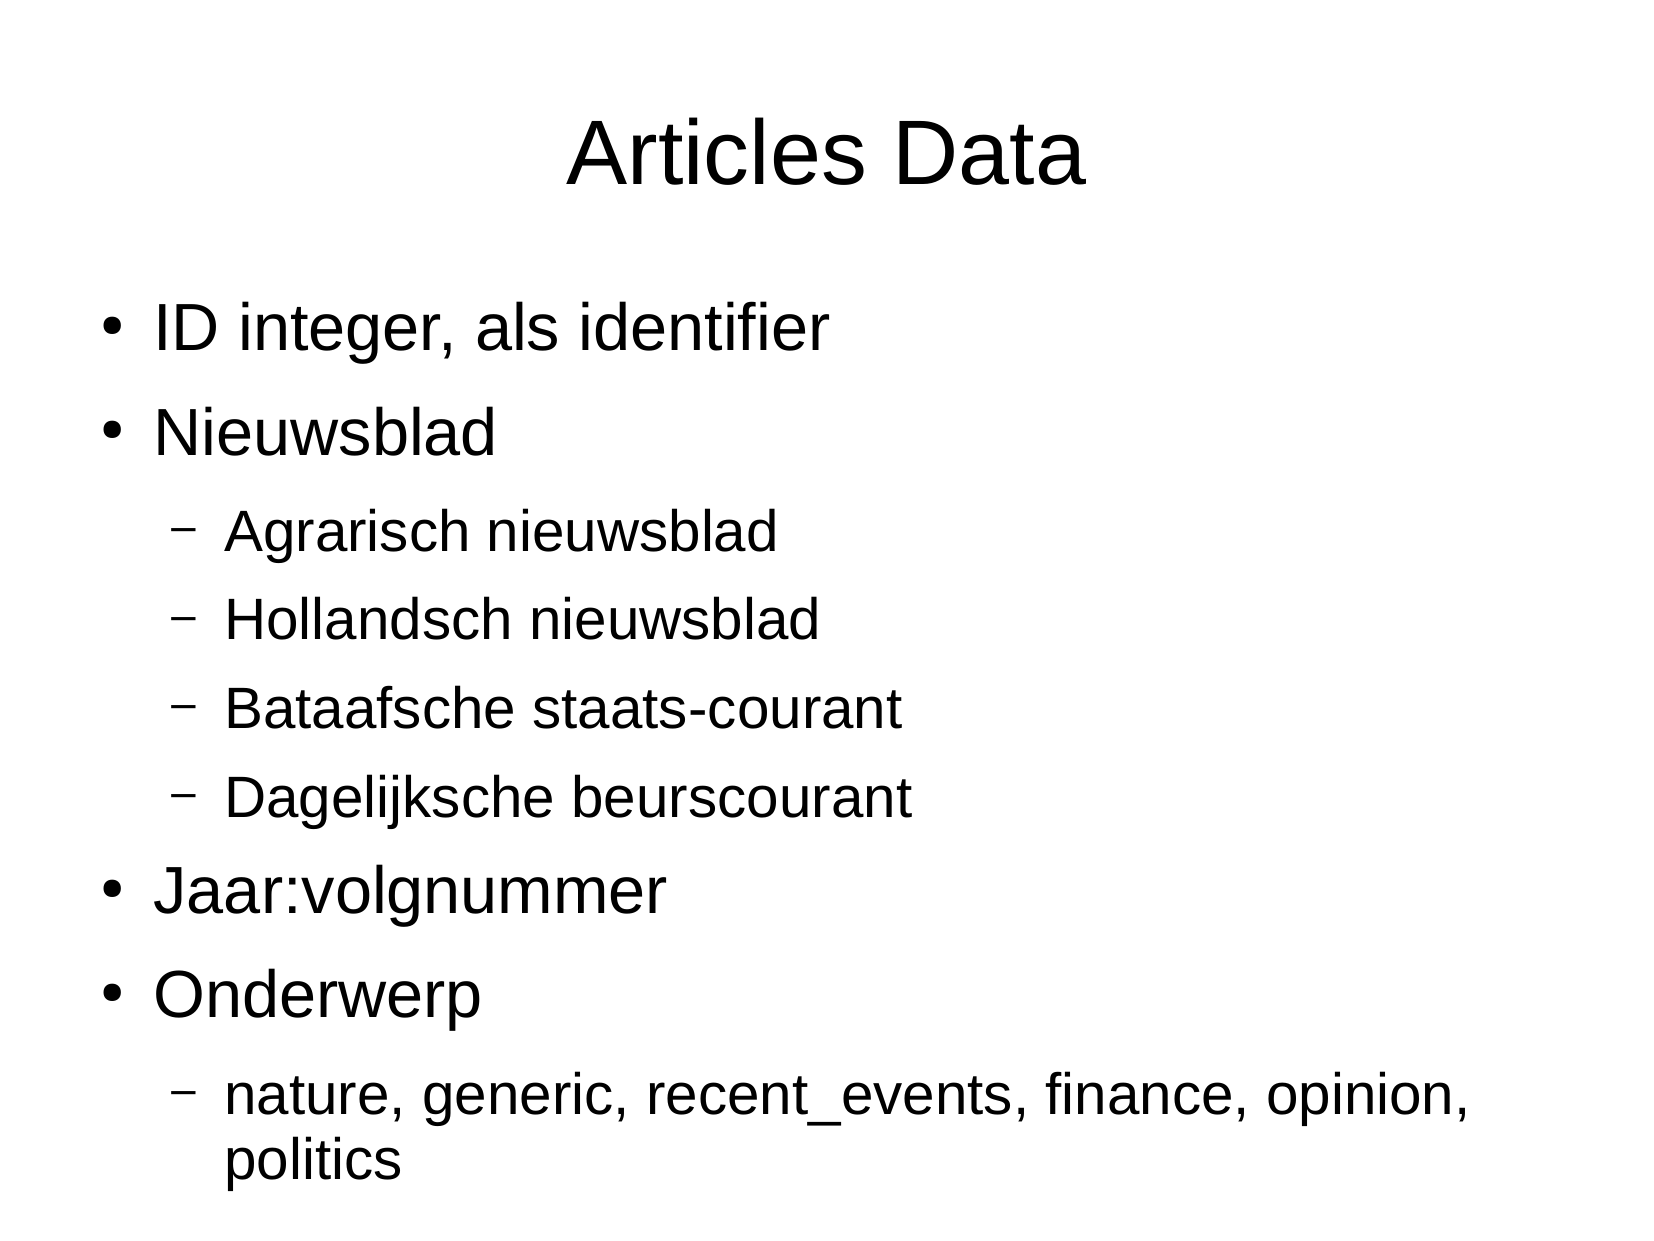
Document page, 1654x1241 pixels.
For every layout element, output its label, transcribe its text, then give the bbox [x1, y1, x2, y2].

title Articles Data [82, 49, 1571, 257]
list ID integer, als identifier Nieuwsblad Agrarisch nieuwsblad Hollandsch nieuwsblad Bataafsche staats-courant Dagelijksche beurscourant Jaar:volgnummer Onderwerp nature, generic, recent_events, finance, opinion, politics [82, 290, 1571, 1241]
